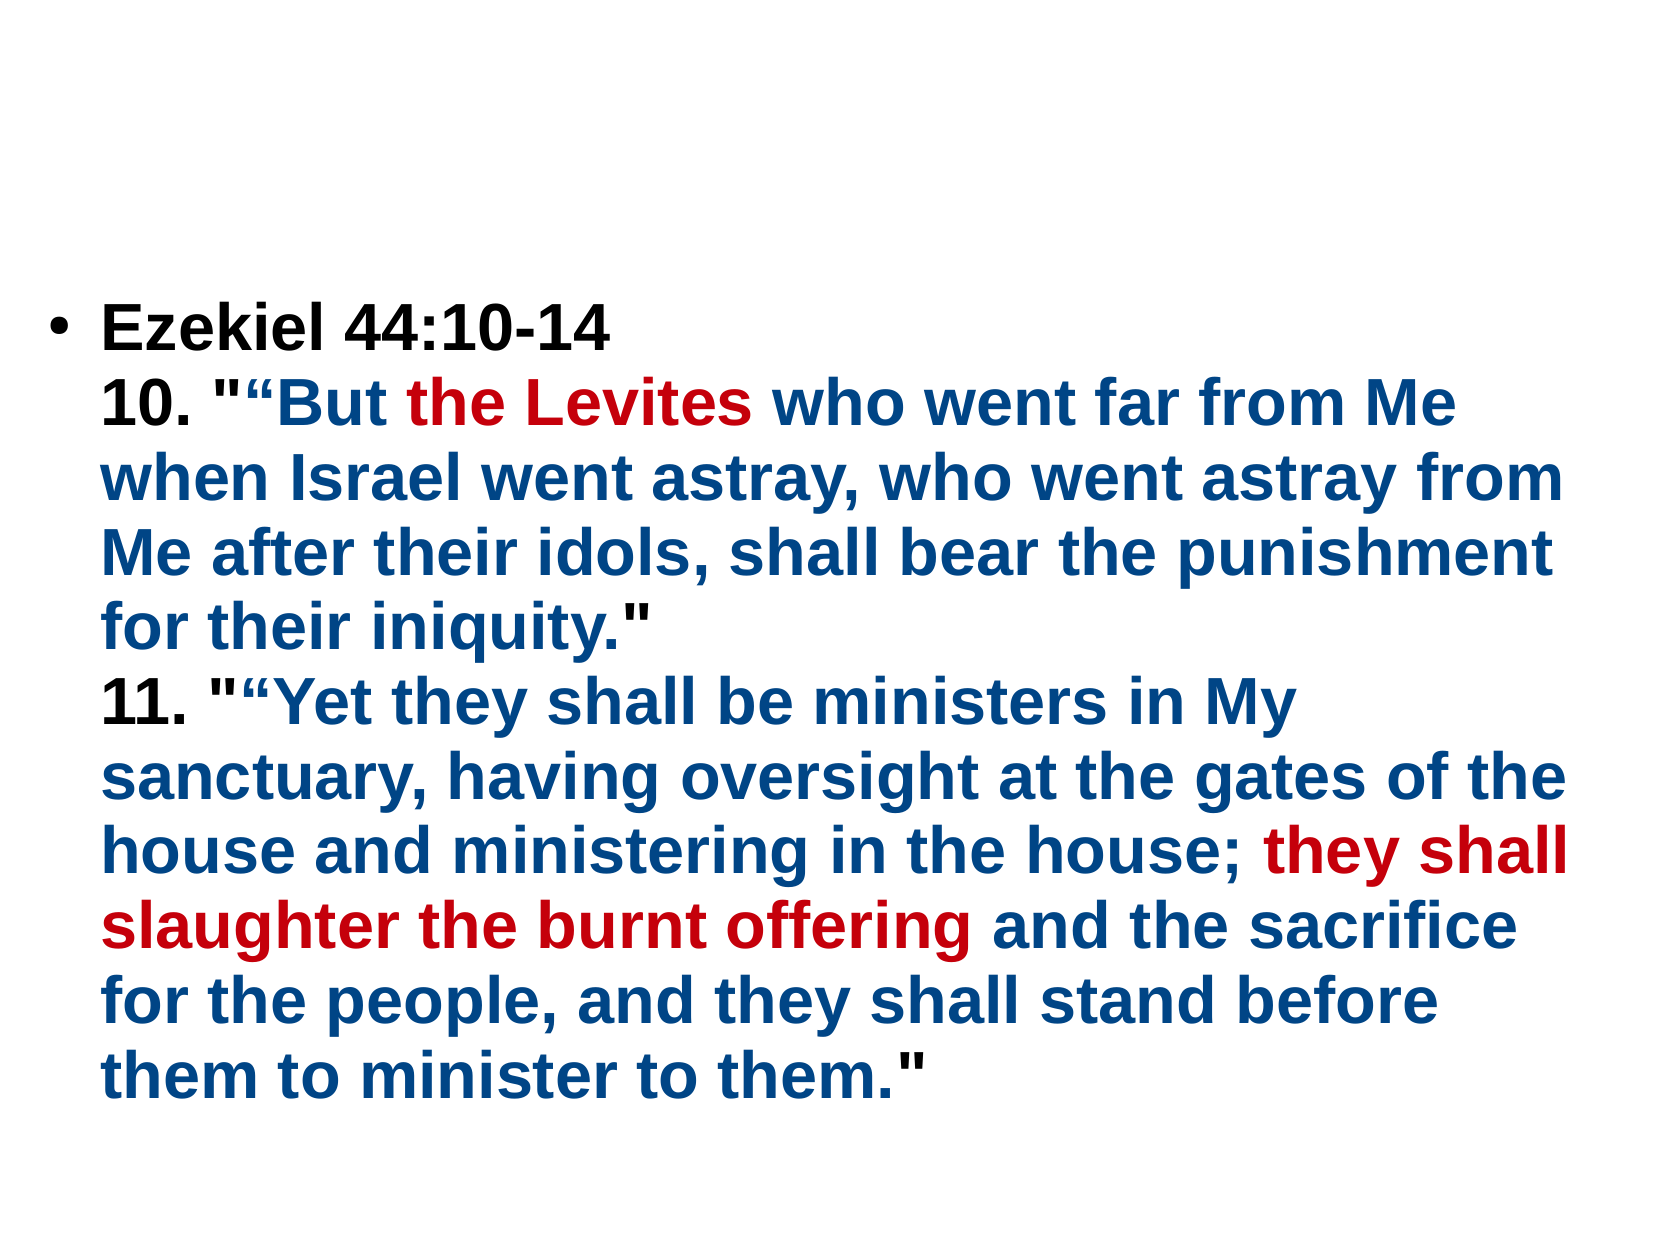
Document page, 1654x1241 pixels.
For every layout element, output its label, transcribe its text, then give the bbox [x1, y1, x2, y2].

list Ezekiel 44:10-14 10. "“But the Levites who went far from Me when Israel went astray, who went astray from Me after their idols, shall bear the punishment for their iniquity." 11. "“Yet they shall be ministers in My sanctuary, having oversight at the gates of the house and ministering in the house; they shall slaughter the burnt offering and the sacrifice for the people, and they shall stand before them to minister to them." [29, 290, 1571, 1113]
